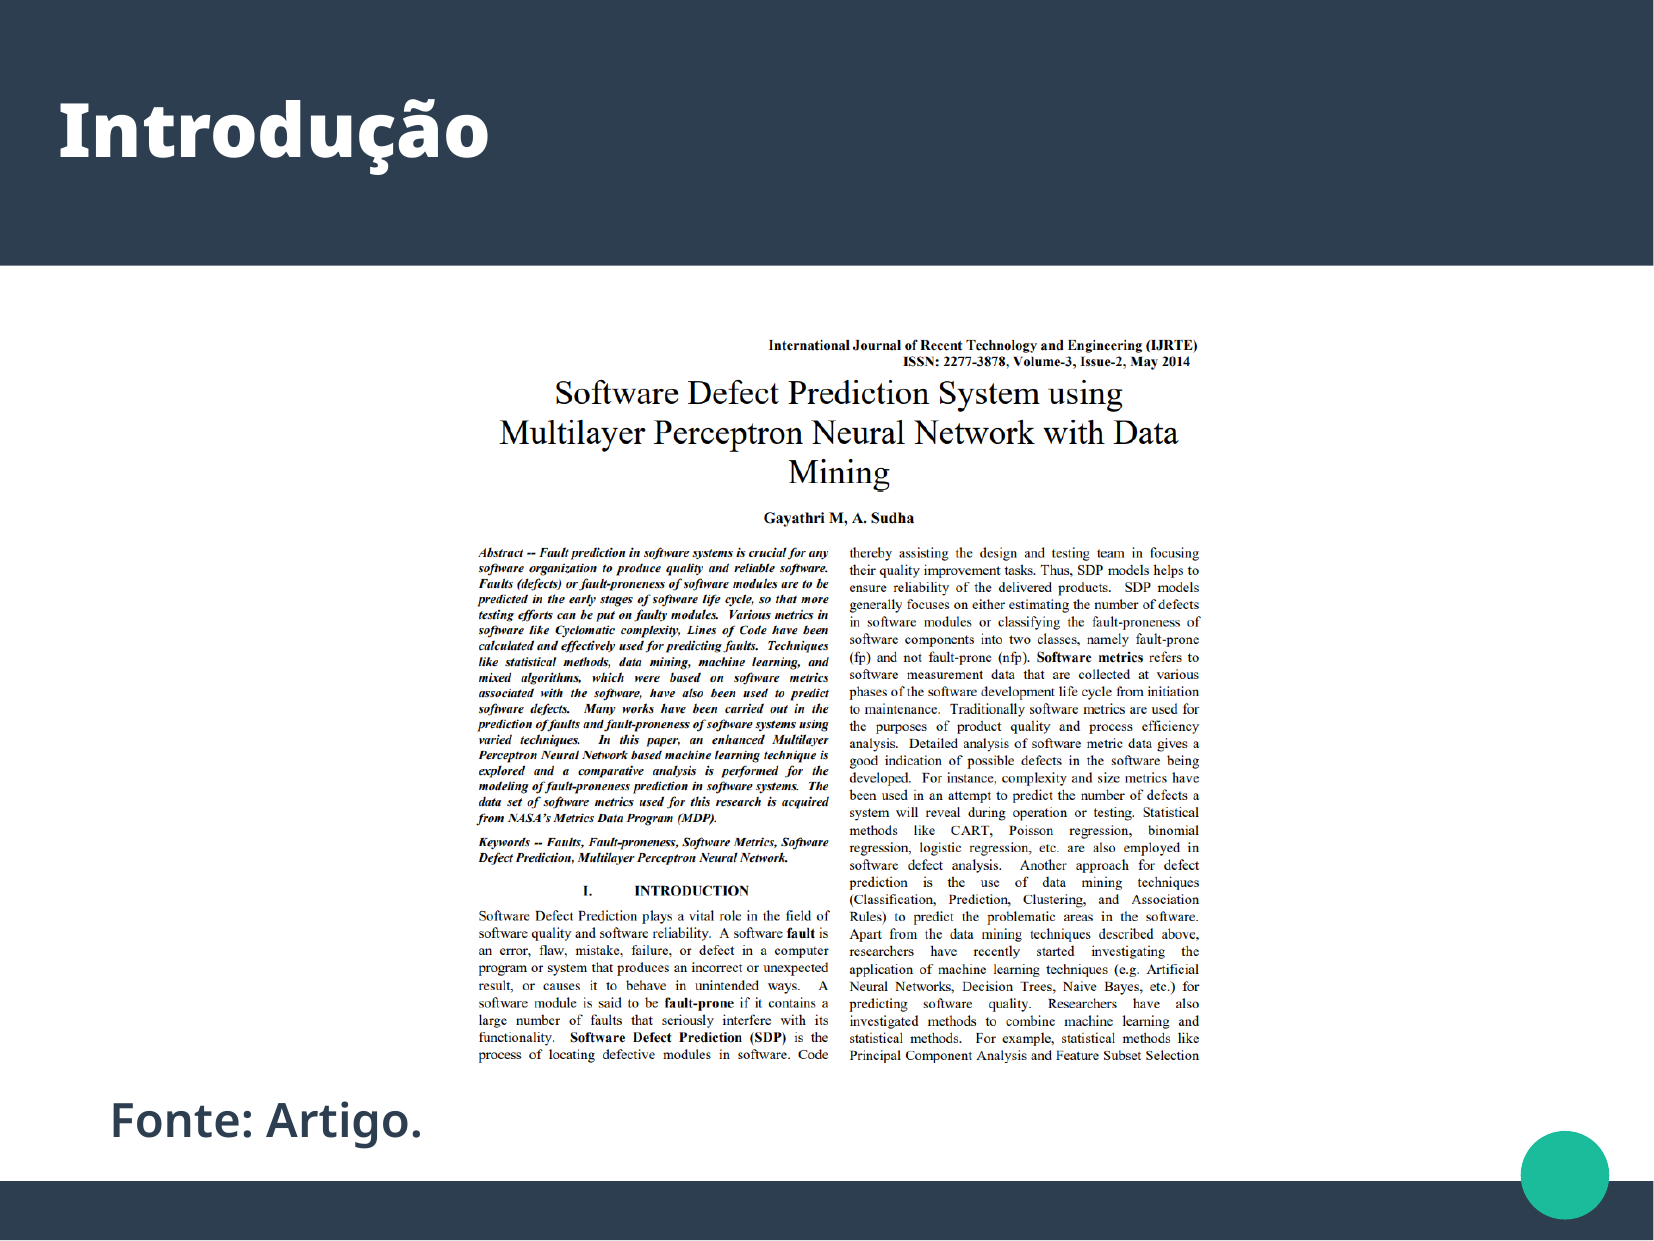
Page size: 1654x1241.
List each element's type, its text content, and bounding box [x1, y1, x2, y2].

picture [425, 330, 1252, 1063]
title Introdução [59, 49, 1595, 207]
list Fonte: Artigo. [59, 1086, 1595, 1152]
